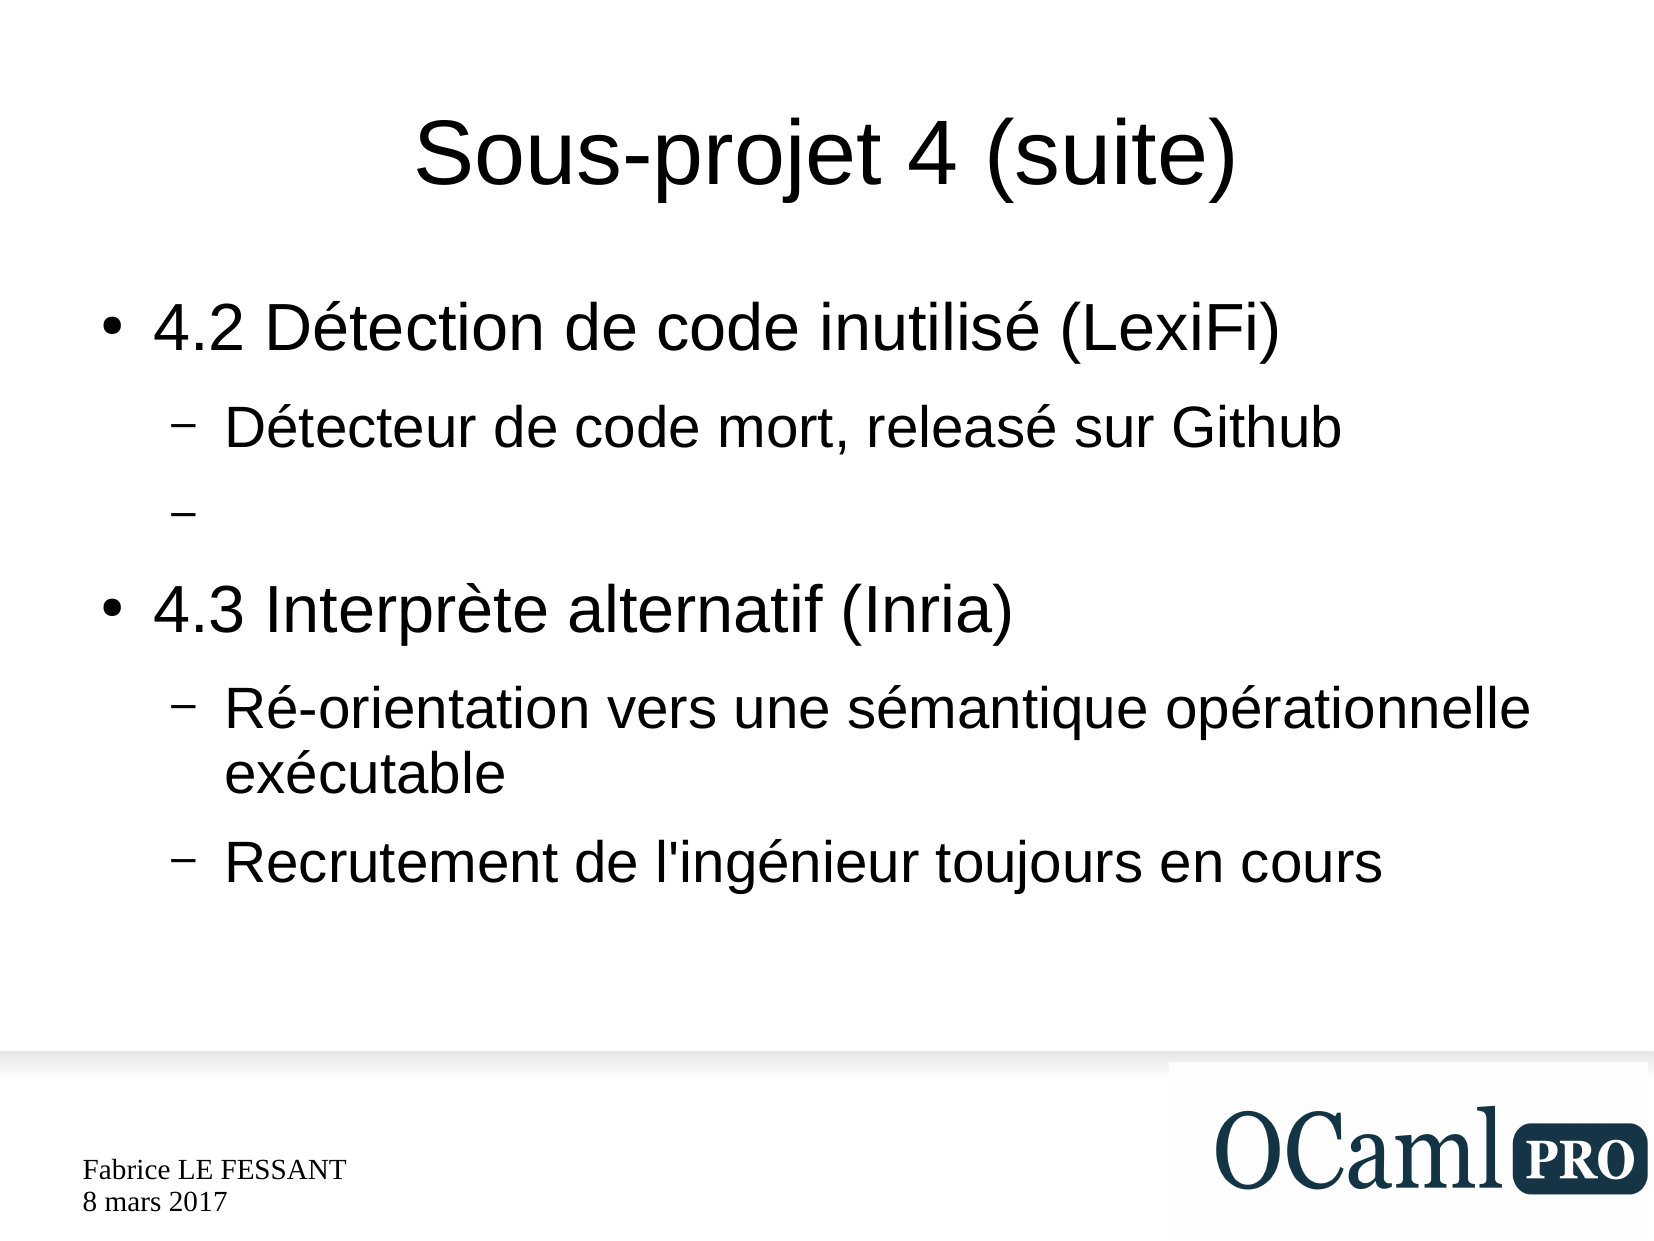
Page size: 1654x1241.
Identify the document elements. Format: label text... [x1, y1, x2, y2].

picture [1169, 1062, 1648, 1240]
title Sous-projet 4 (suite) [82, 49, 1571, 257]
list 4.2 Détection de code inutilisé (LexiFi) Détecteur de code mort, releasé sur Github 4.3 Interprète alternatif (Inria) Ré-orientation vers une sémantique opérationnelle exécutable Recrutement de l'ingénieur toujours en cours [82, 290, 1538, 1010]
